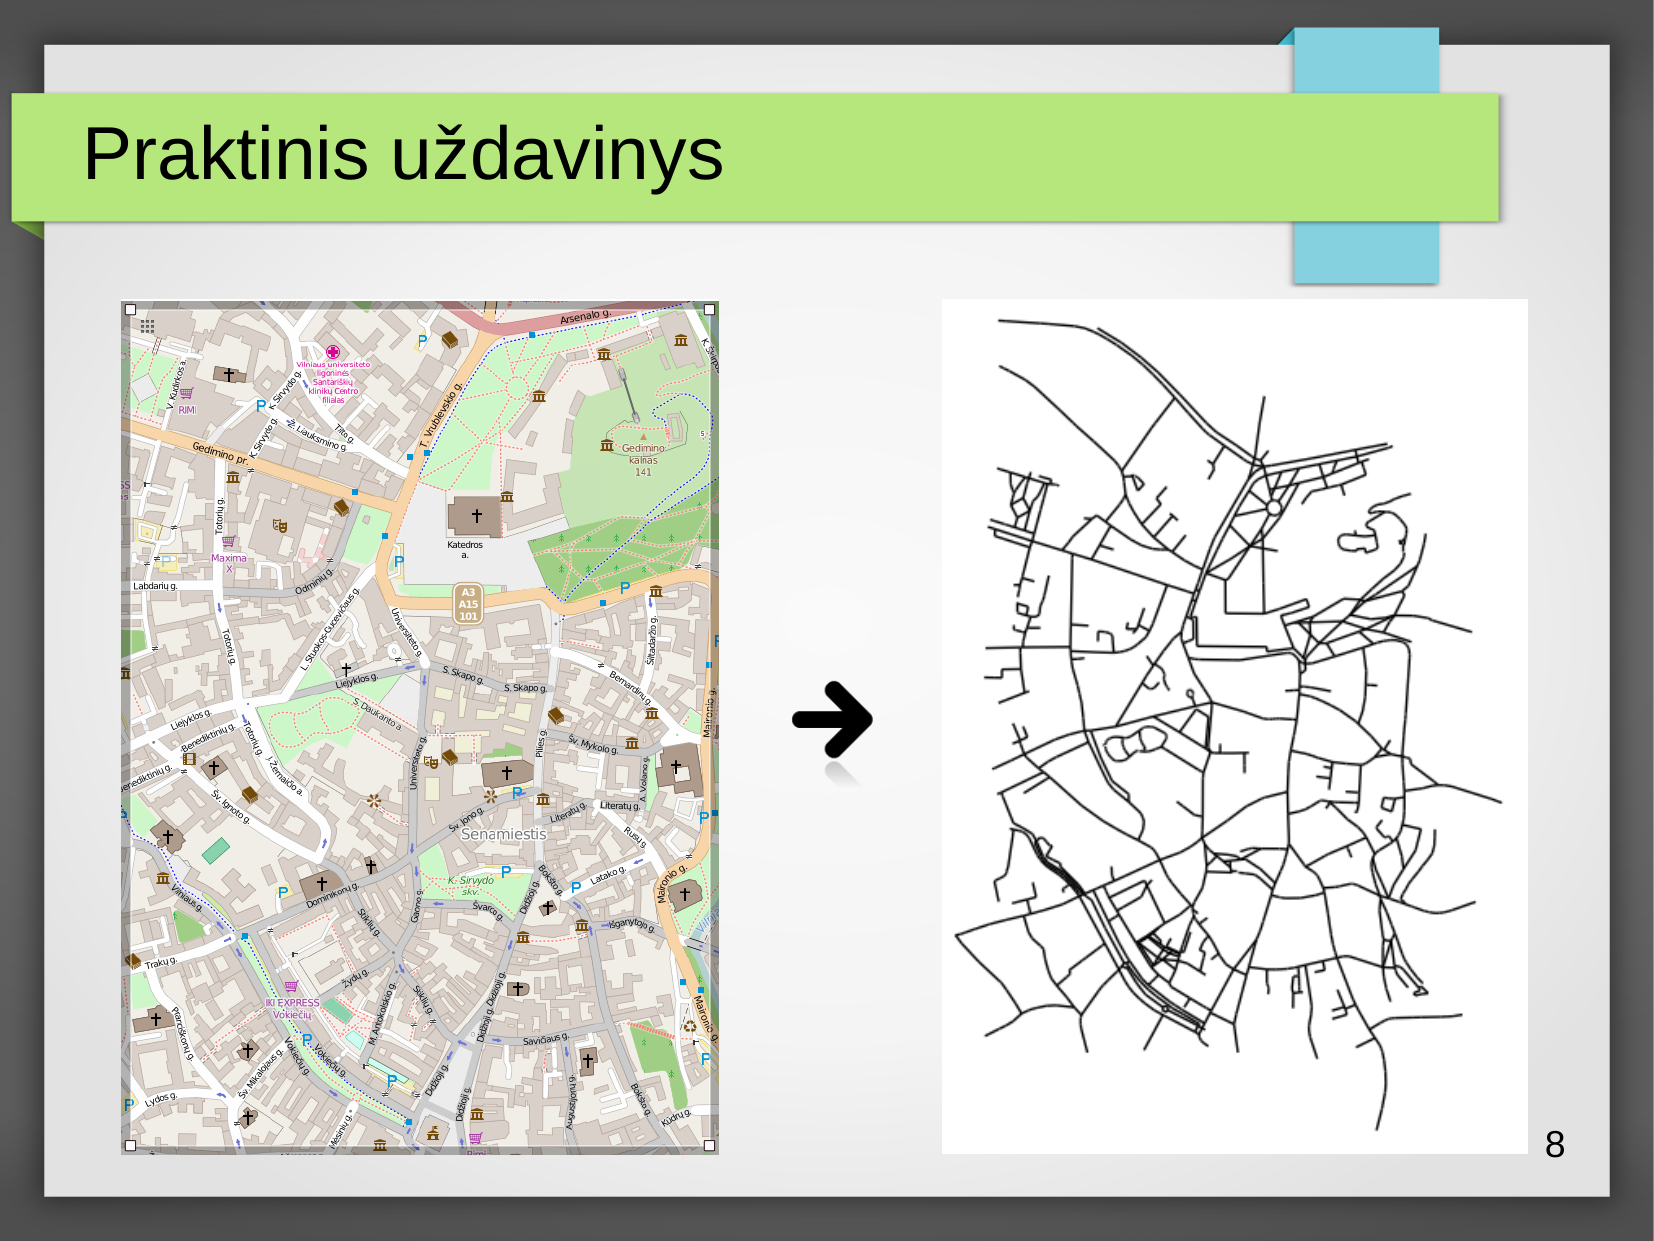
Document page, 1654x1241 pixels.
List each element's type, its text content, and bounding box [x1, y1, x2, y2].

picture [0, 0, 1654, 1241]
text_box <number> [1530, 1116, 1654, 1187]
title Praktinis uždavinys [82, 94, 1264, 213]
